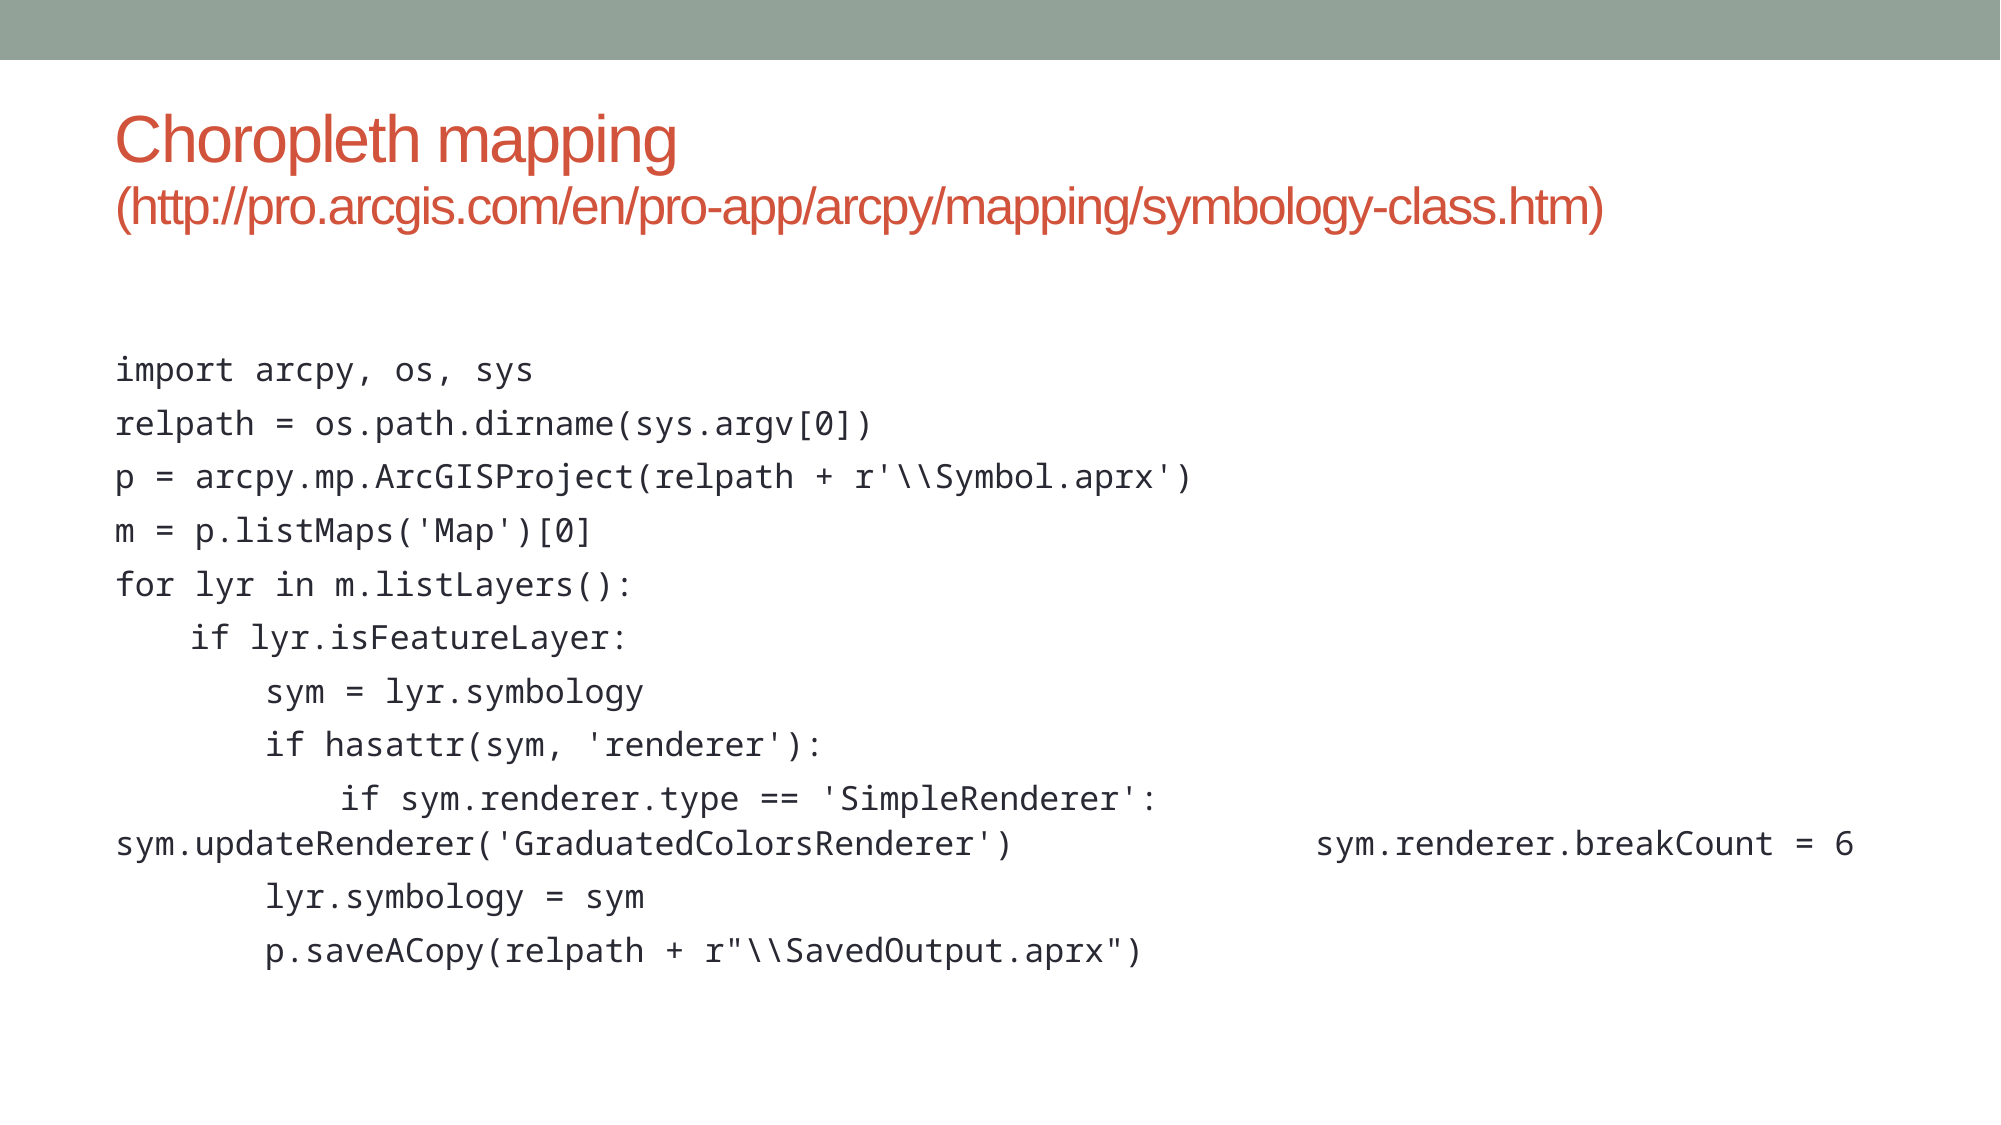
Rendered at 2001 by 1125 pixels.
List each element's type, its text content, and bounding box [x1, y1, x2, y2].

title Choropleth mapping (http://pro.arcgis.com/en/pro-app/arcpy/mapping/symbology-class.htm) [99, 87, 1900, 251]
list import arcpy, os, sys relpath = os.path.dirname(sys.argv[0]) p = arcpy.mp.ArcGISProject(relpath + r'\\Symbol.aprx') m = p.listMaps('Map')[0] for lyr in m.listLayers(): if lyr.isFeatureLayer: sym = lyr.symbology if hasattr(sym, 'renderer'): if sym.renderer.type == 'SimpleRenderer': sym.updateRenderer('GraduatedColorsRenderer') sym.renderer.breakCount = 6 lyr.symbology = sym p.saveACopy(relpath + r"\\SavedOutput.aprx") [99, 338, 1900, 1063]
